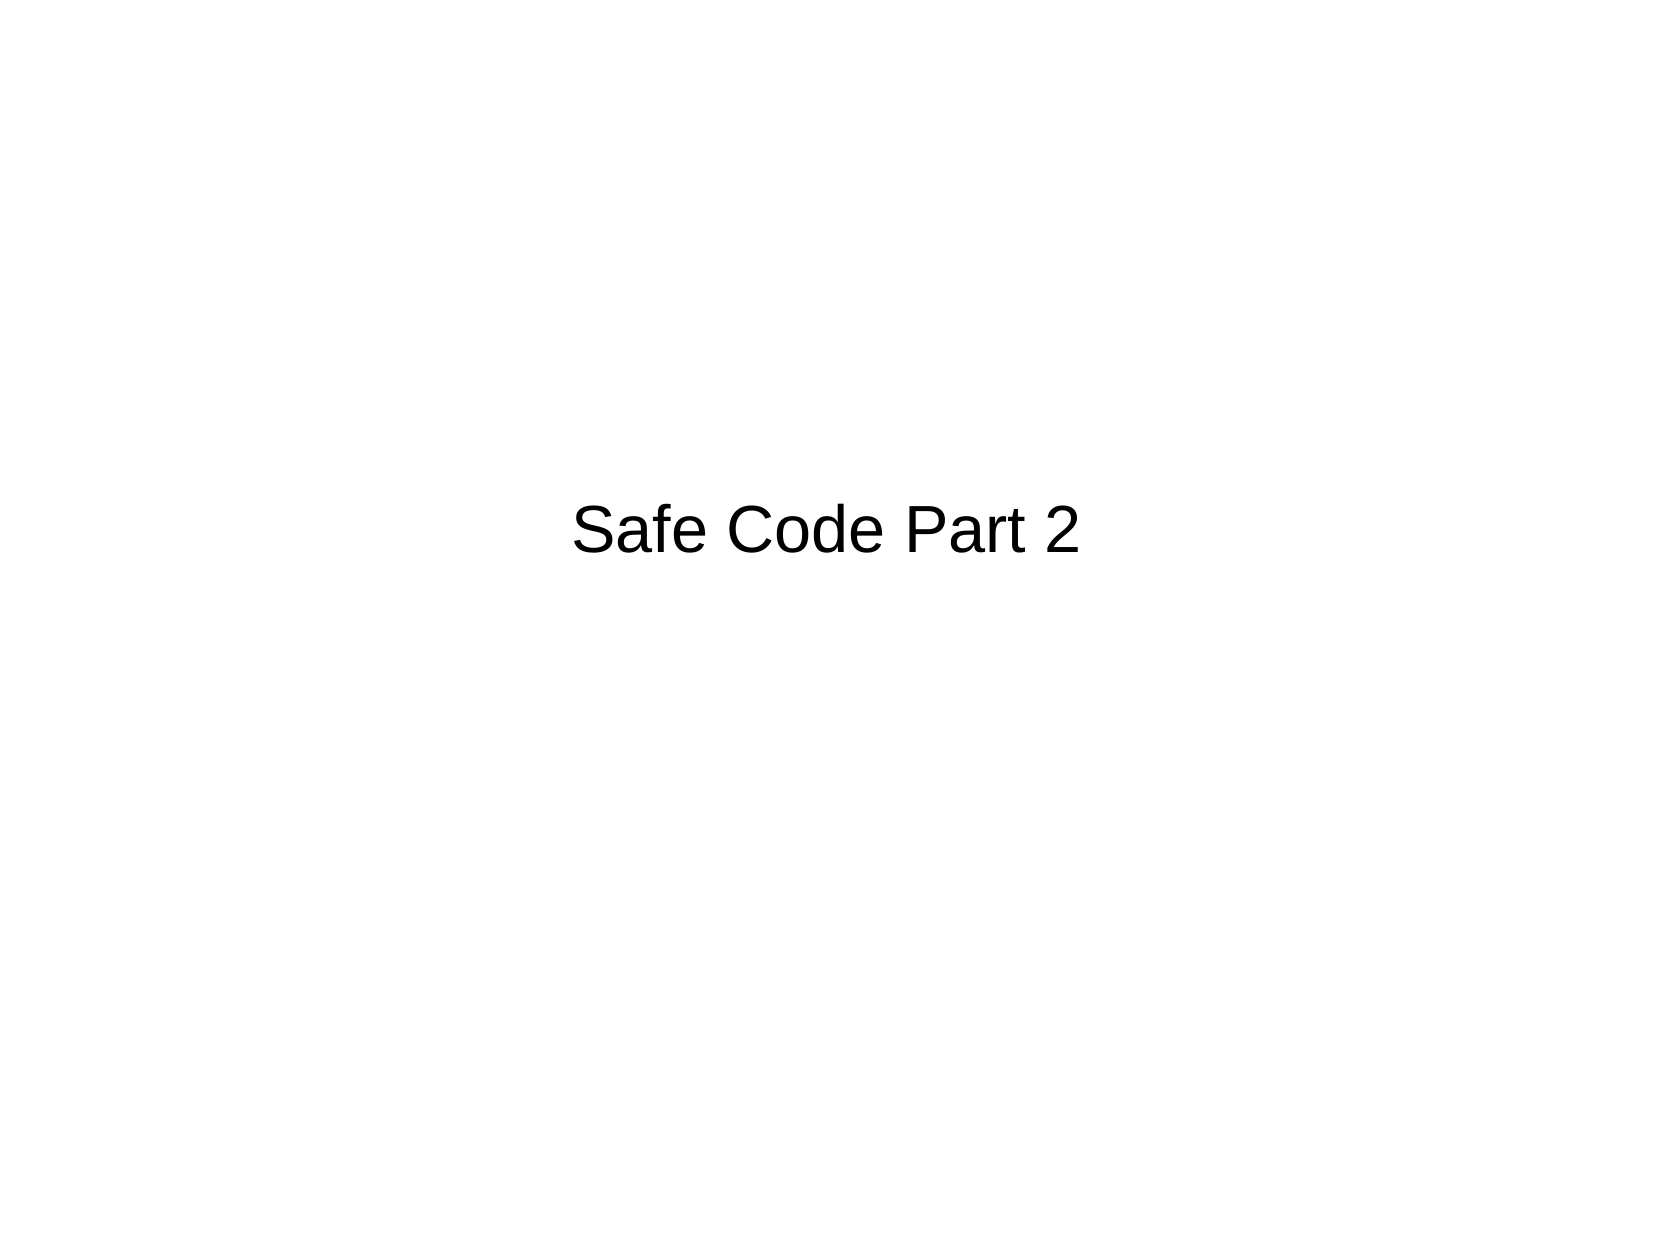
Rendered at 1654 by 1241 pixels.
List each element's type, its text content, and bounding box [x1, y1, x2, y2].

subtitle Safe Code Part 2 [82, 49, 1571, 1010]
